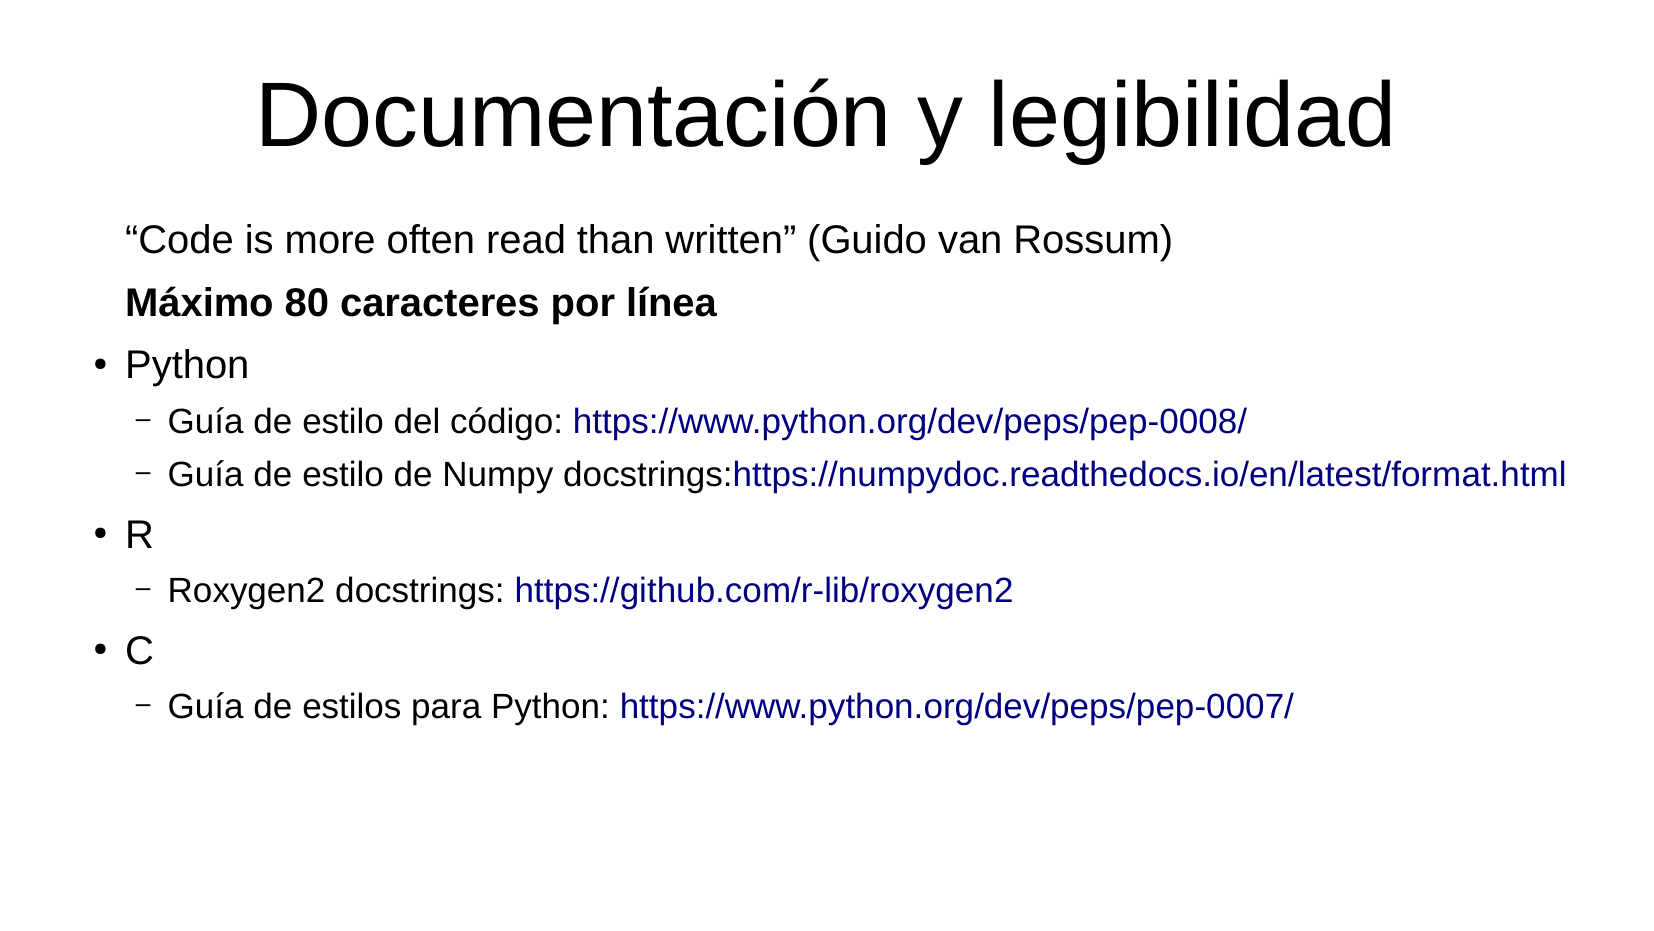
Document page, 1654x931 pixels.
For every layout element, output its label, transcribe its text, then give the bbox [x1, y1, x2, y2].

title Documentación y legibilidad [82, 37, 1571, 193]
list “Code is more often read than written” (Guido van Rossum) Máximo 80 caracteres por línea Python Guía de estilo del código: https://www.python.org/dev/peps/pep-0008/ Guía de estilo de Numpy docstrings:https://numpydoc.readthedocs.io/en/latest/format.html R Roxygen2 docstrings: https://github.com/r-lib/roxygen2 C Guía de estilos para Python: https://www.python.org/dev/peps/pep-0007/ [82, 217, 1571, 758]
